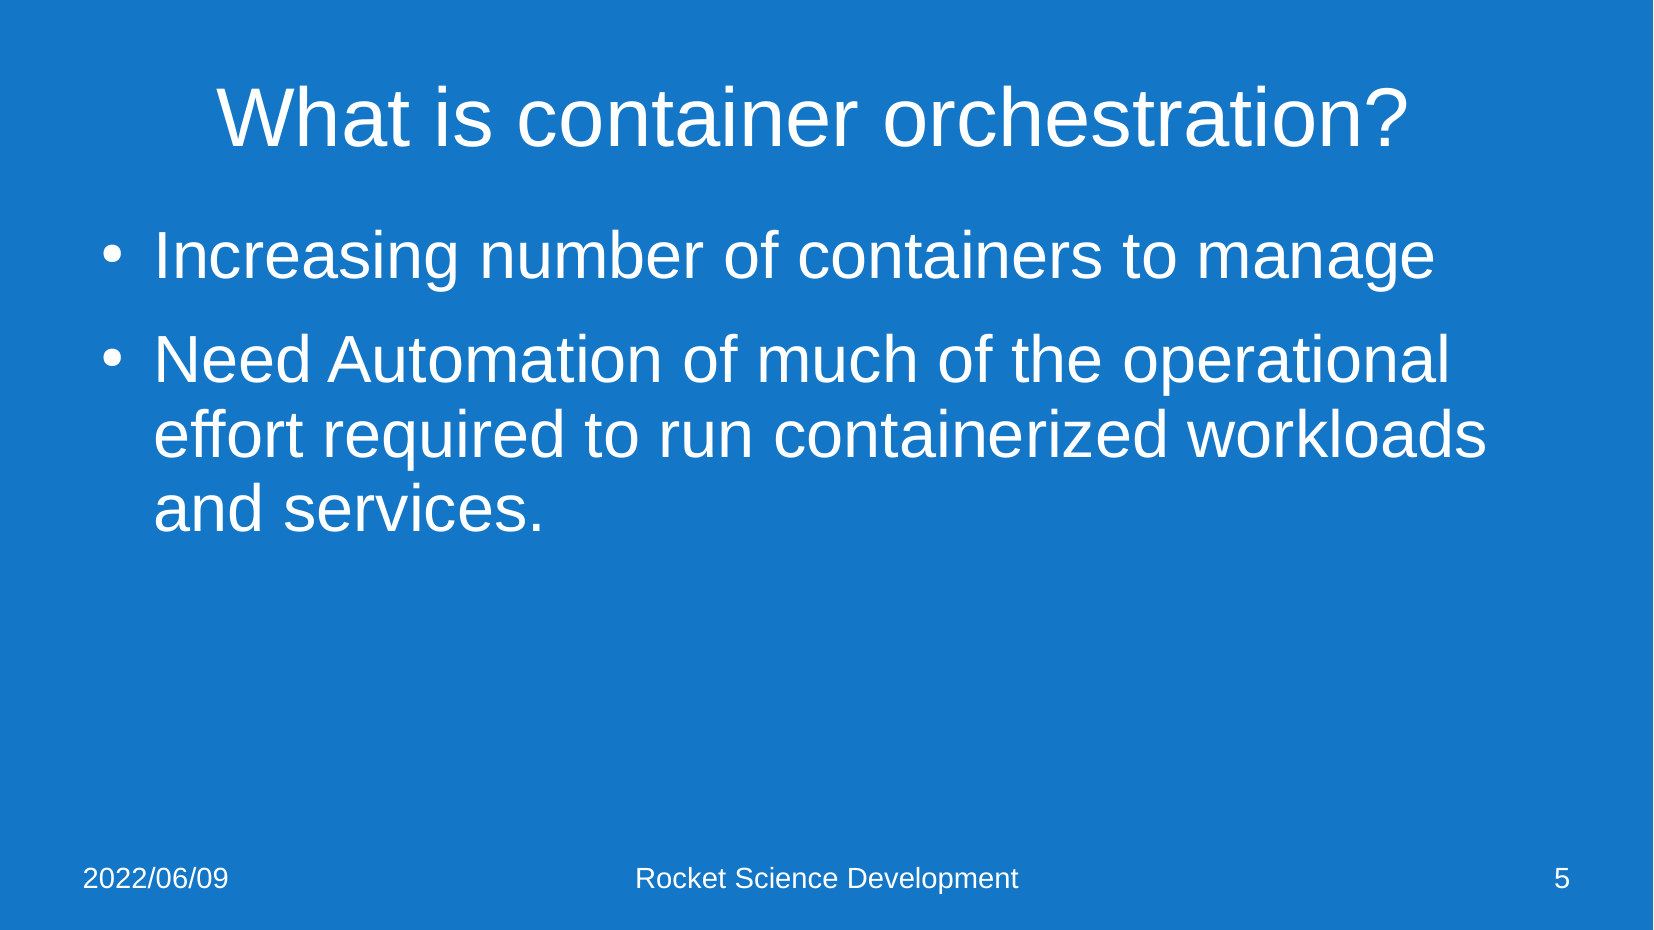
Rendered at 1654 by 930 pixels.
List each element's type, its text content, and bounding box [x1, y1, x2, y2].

list Increasing number of containers to manage Need Automation of much of the operational effort required to run containerized workloads and services. [82, 217, 1571, 757]
title What is container orchestration? [82, 36, 1571, 193]
